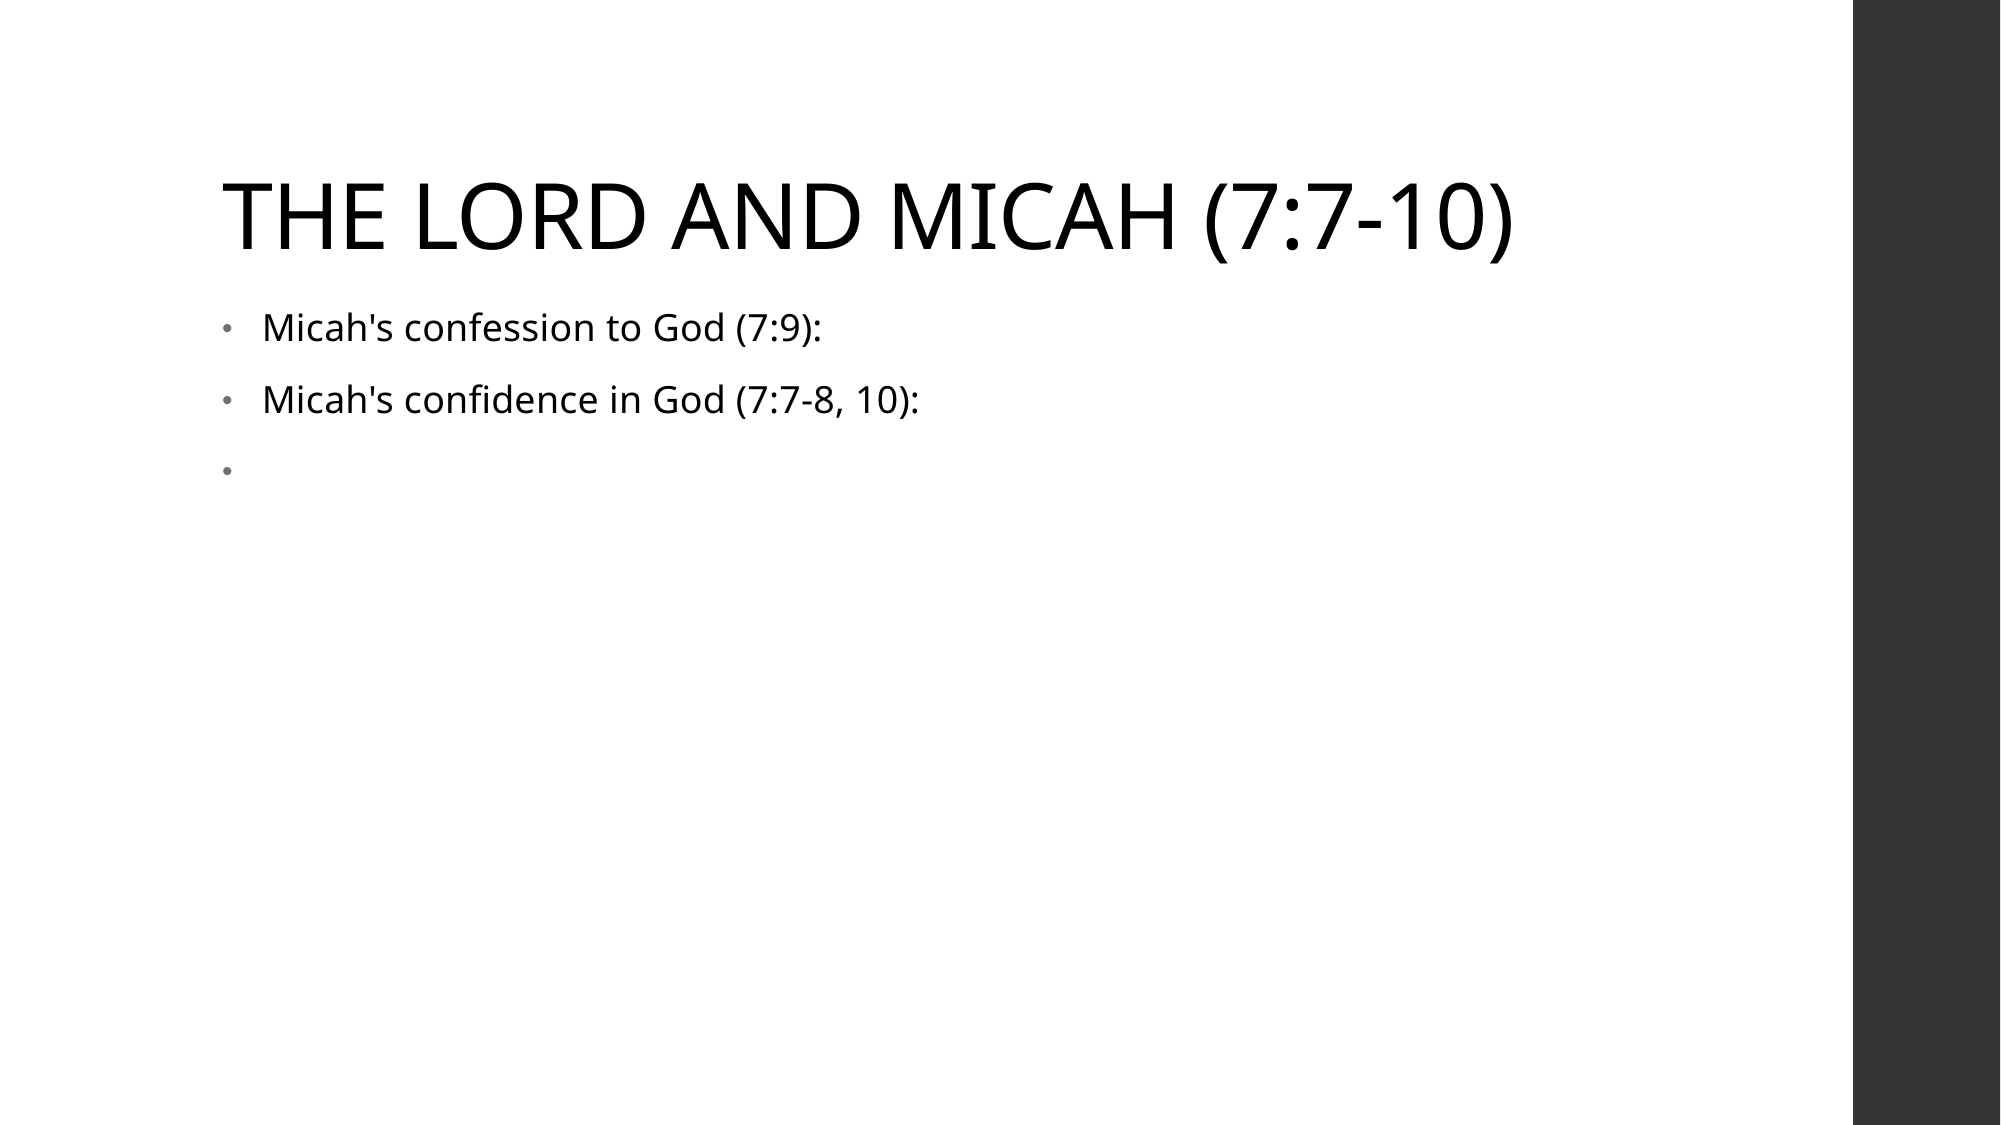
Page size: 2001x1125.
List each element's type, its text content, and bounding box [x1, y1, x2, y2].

title THE LORD AND MICAH (7:7-10) [206, 60, 1797, 278]
list Micah's confession to God (7:9): Micah's confidence in God (7:7-8, 10): [206, 299, 1617, 1014]
